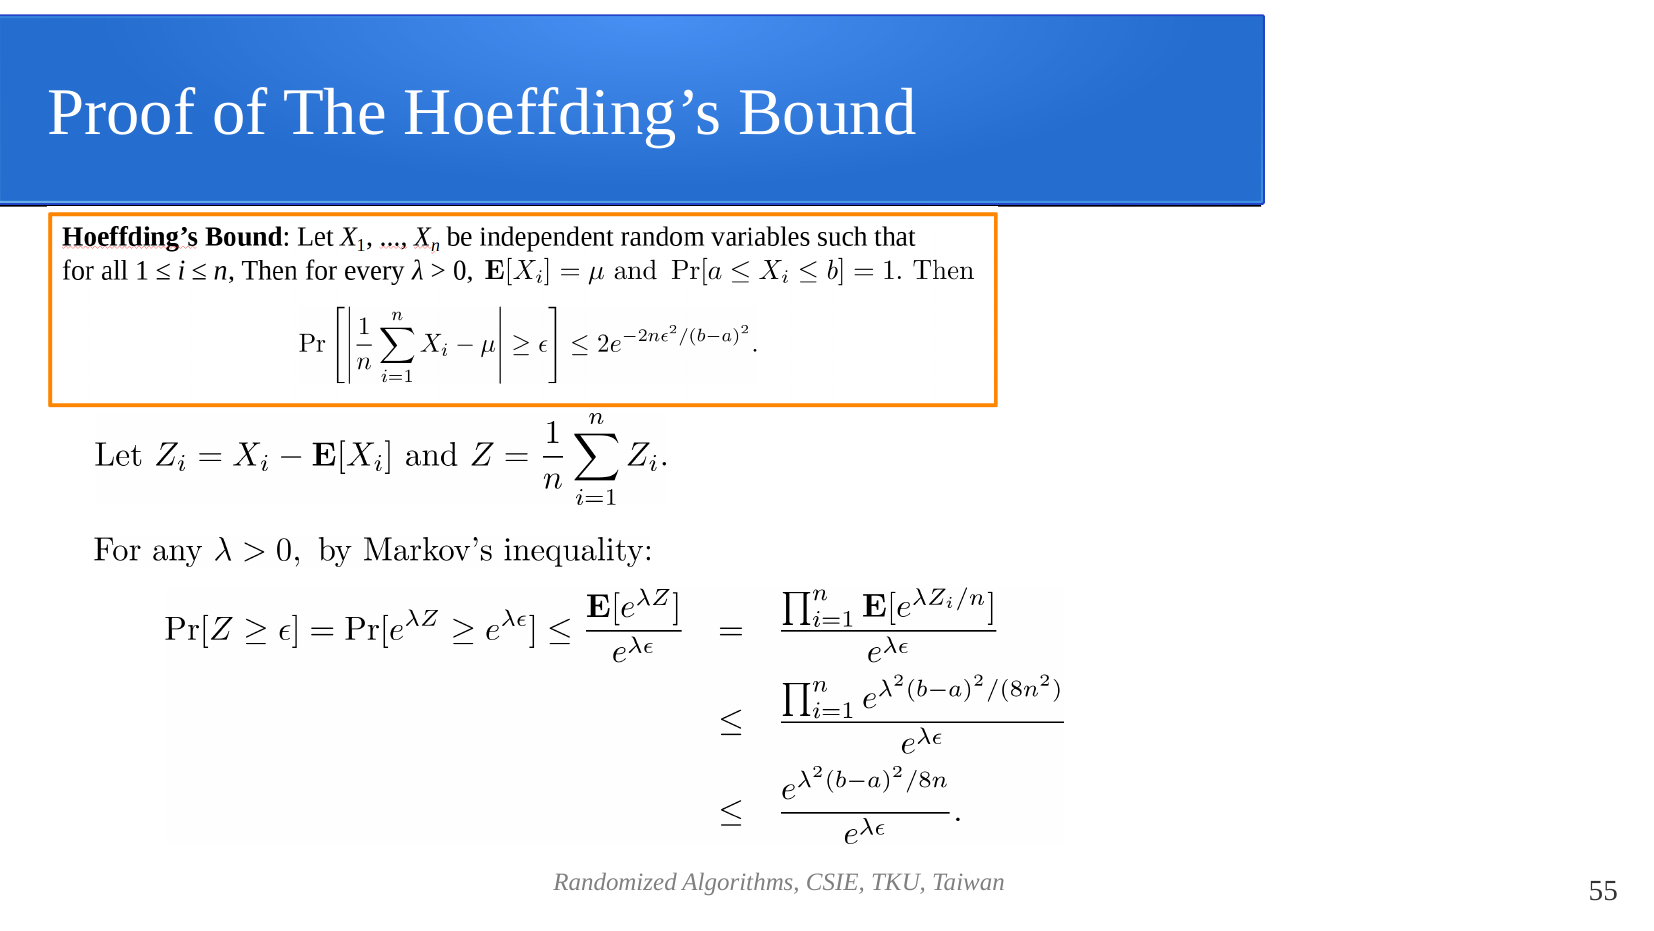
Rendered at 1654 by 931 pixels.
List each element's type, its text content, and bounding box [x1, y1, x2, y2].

picture [165, 587, 1064, 844]
picture [47, 206, 998, 408]
picture [94, 537, 650, 567]
title Proof of The Hoeffding’s Bound [47, 35, 1199, 189]
picture [95, 413, 666, 505]
